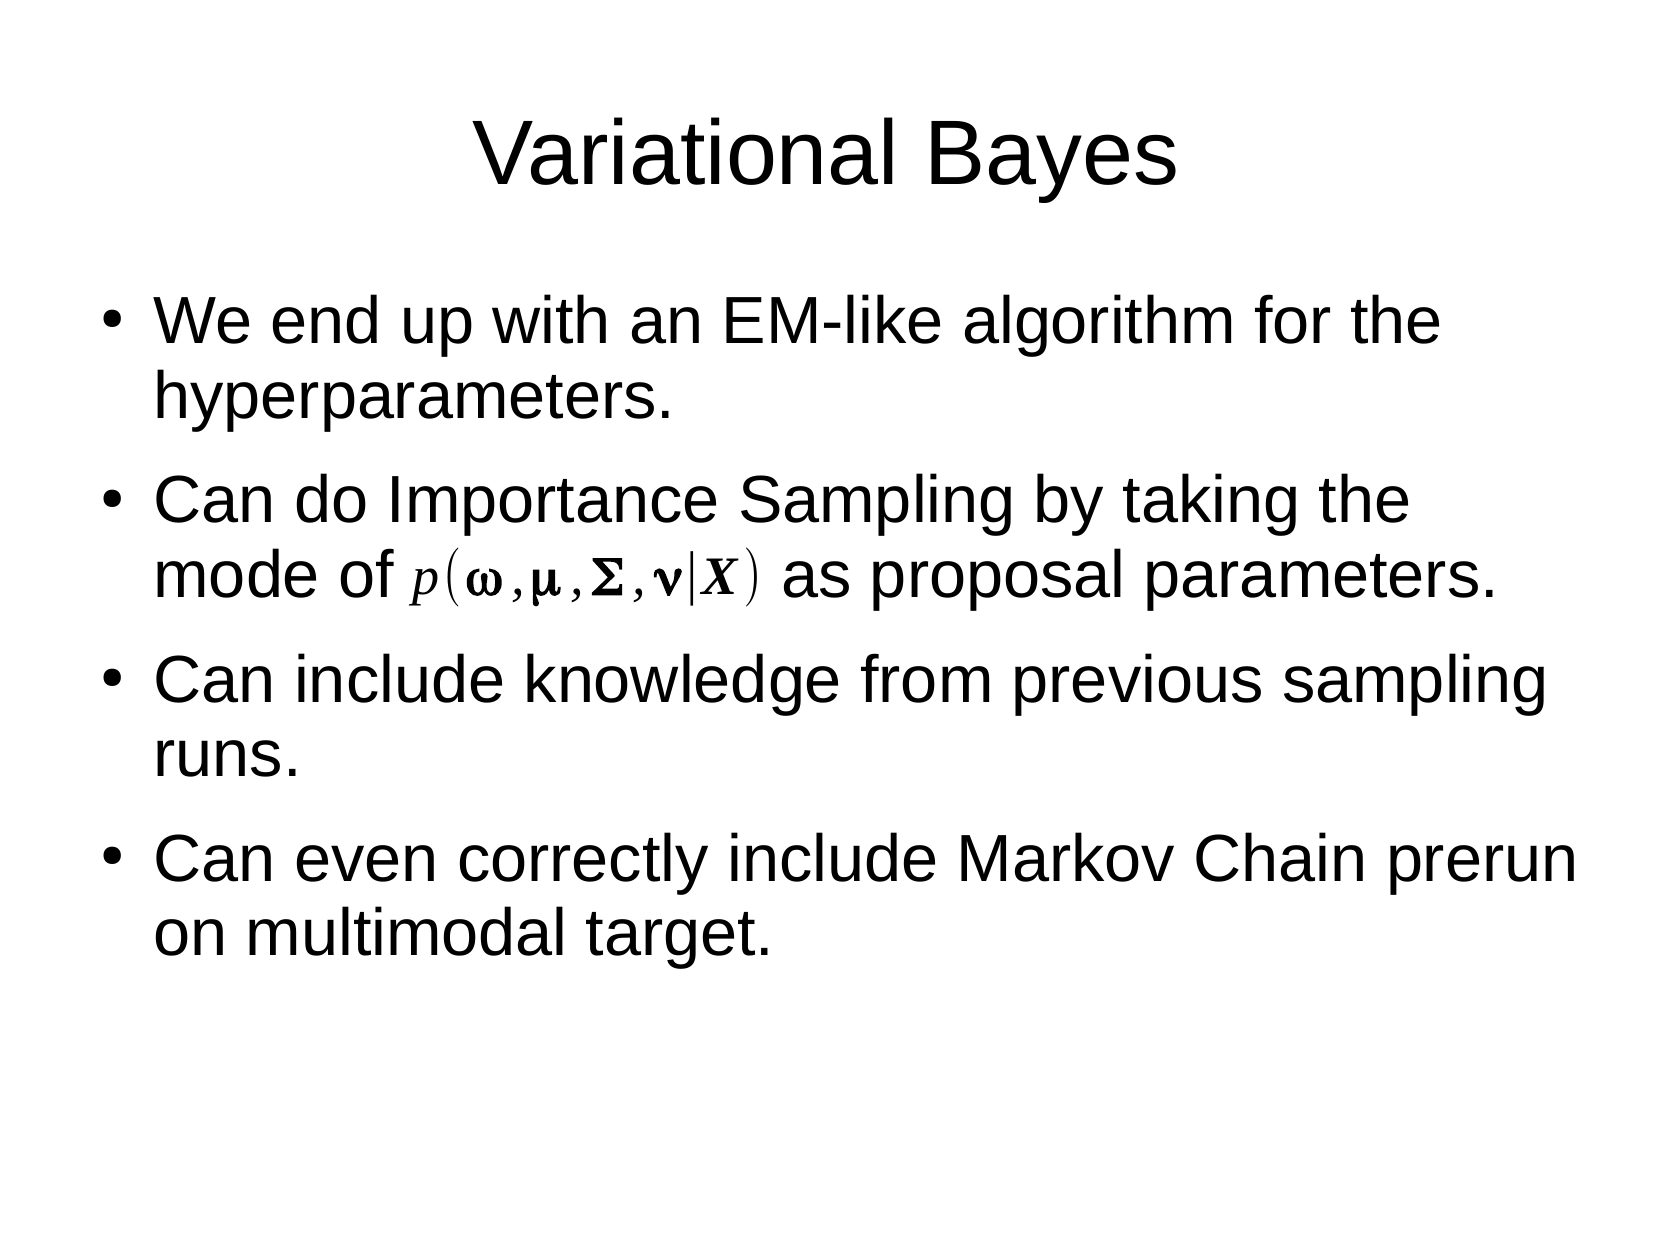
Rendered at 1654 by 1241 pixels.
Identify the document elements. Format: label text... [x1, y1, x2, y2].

title Variational Bayes [82, 49, 1571, 257]
chart [399, 544, 769, 610]
text_box We end up with an EM-like algorithm for the hyperparameters. Can do Importance Sampling by taking the mode of as proposal parameters. Can include knowledge from previous sampling runs. Can even correctly include Markov Chain prerun on multimodal target. [82, 283, 1583, 1146]
